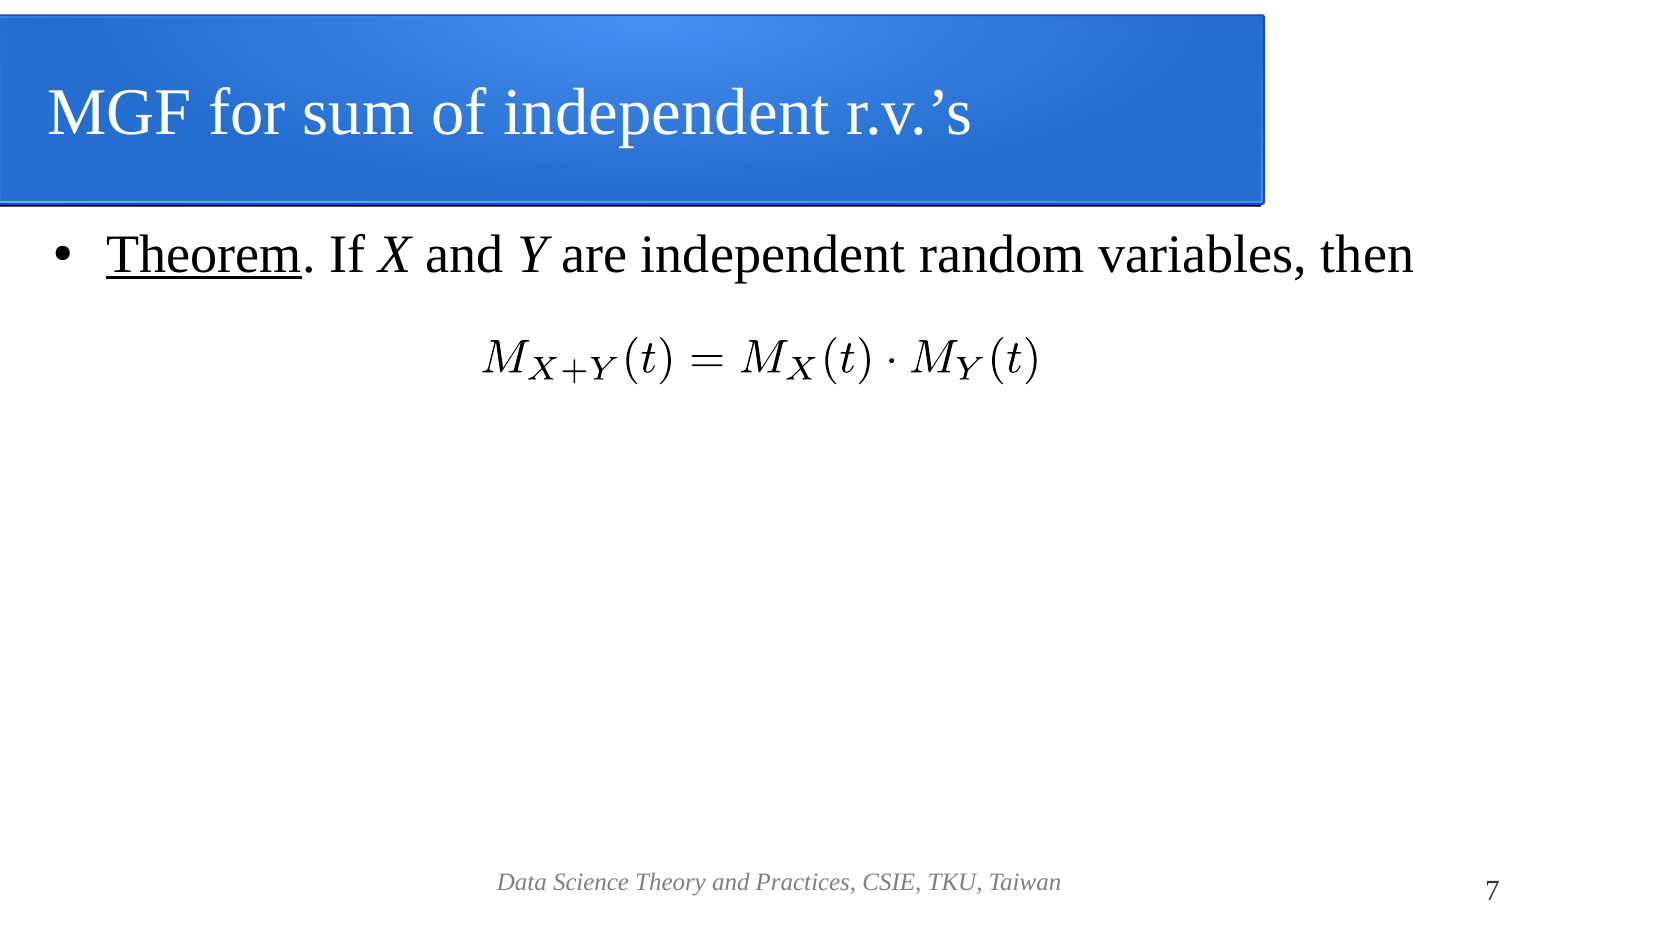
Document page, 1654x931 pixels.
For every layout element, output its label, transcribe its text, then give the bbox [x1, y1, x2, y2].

picture [480, 337, 1037, 385]
list Theorem. If X and Y are independent random variables, then [35, 224, 1524, 764]
title MGF for sum of independent r.v.’s [47, 35, 1199, 189]
